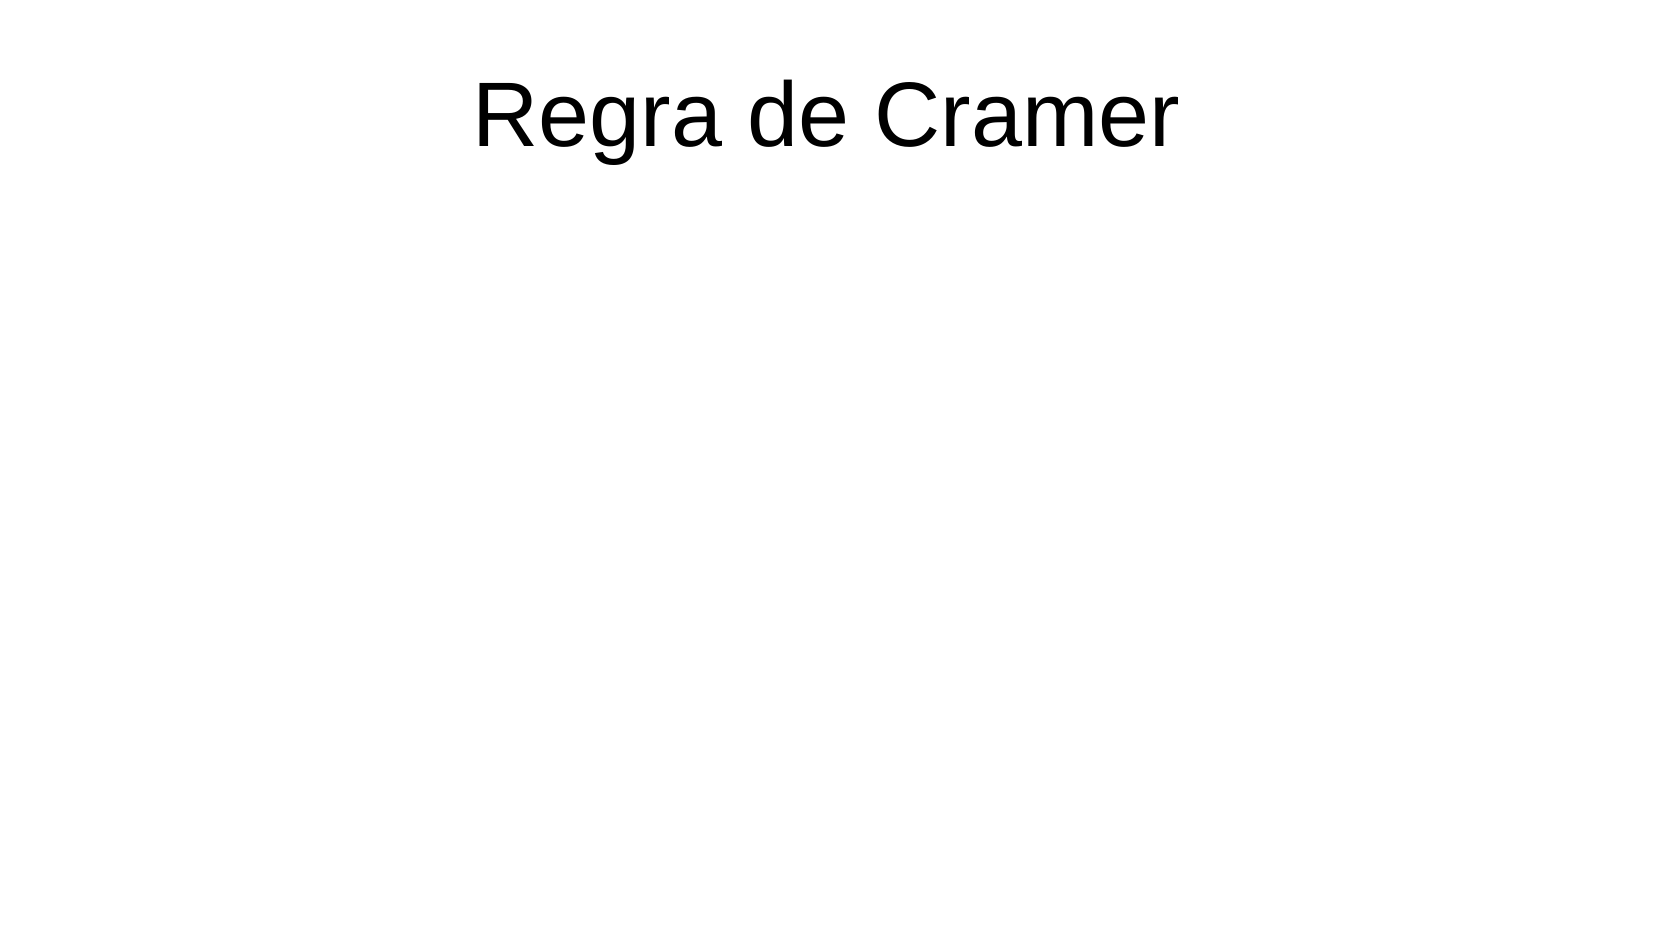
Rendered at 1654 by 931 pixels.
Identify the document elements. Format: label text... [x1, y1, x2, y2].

title Regra de Cramer [82, 37, 1571, 193]
